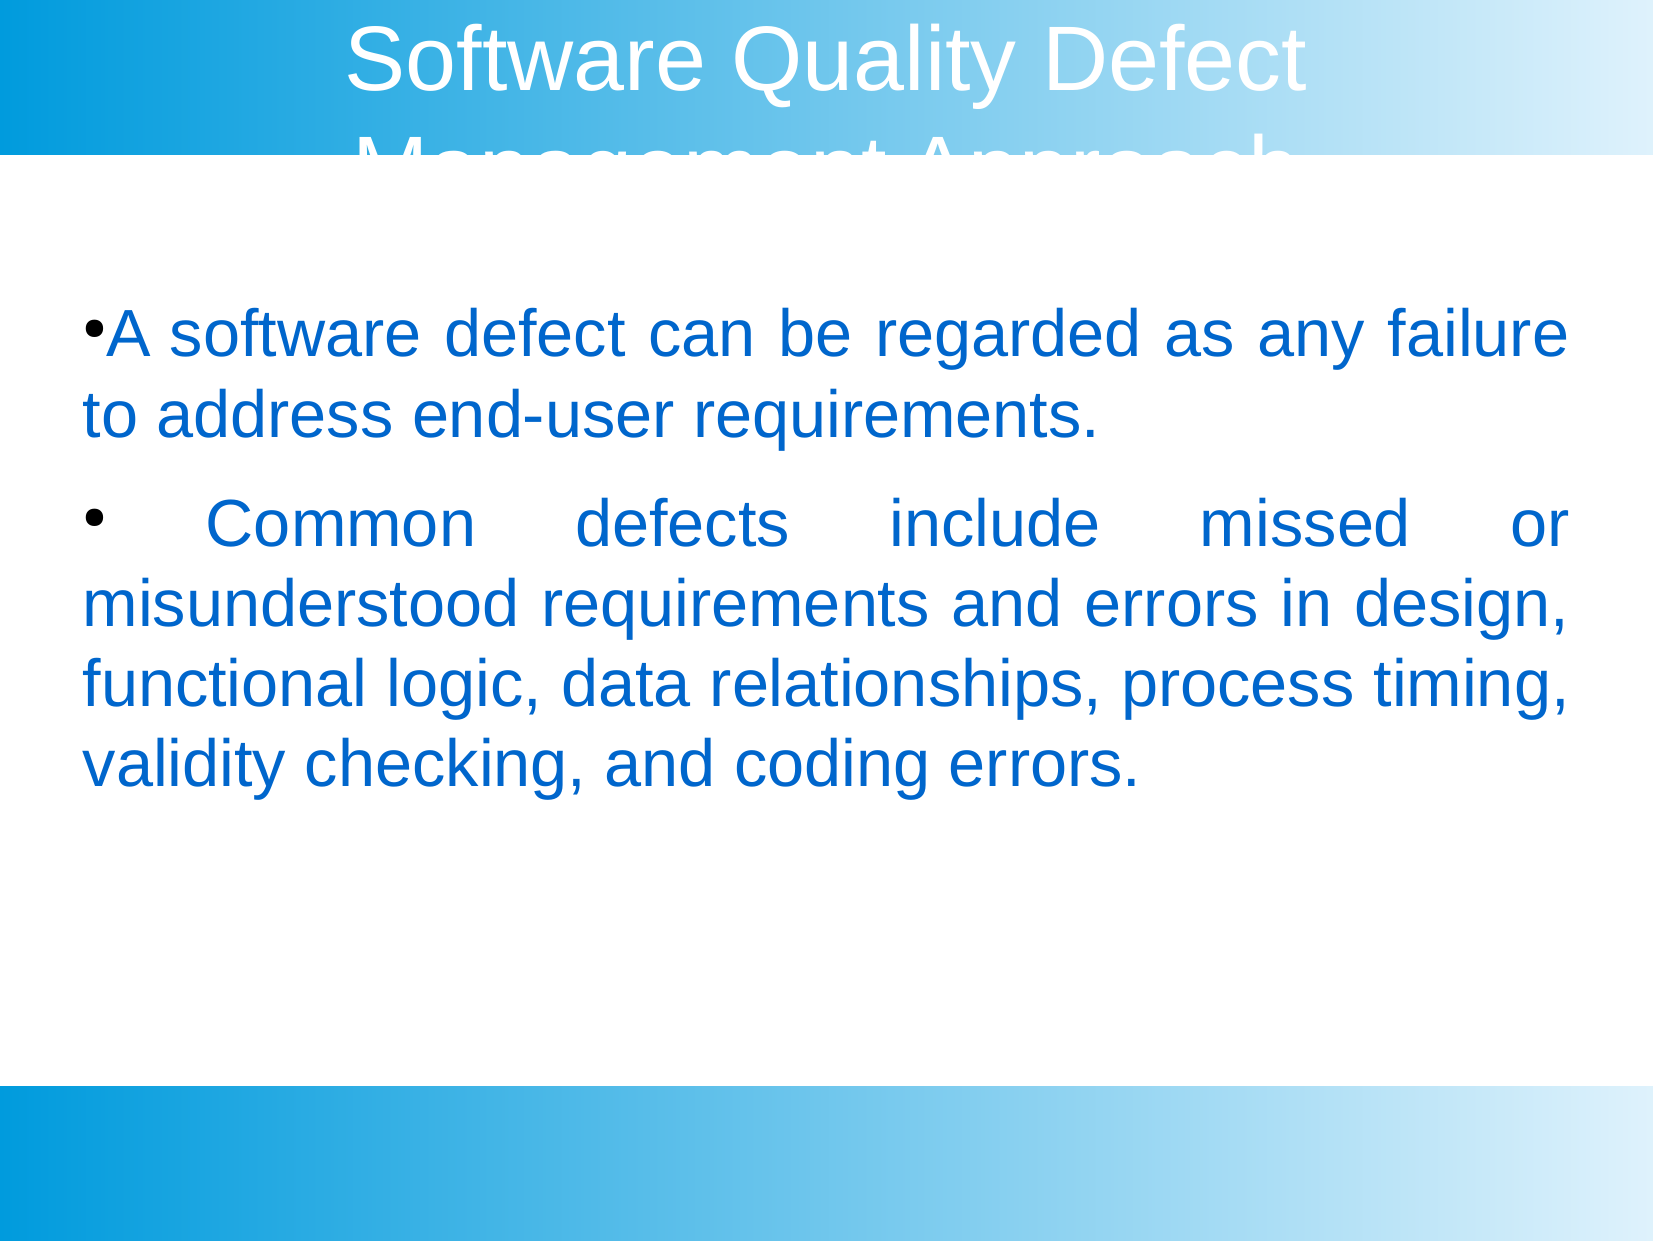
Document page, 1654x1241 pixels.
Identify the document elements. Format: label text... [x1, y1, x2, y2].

list A software defect can be regarded as any failure to address end-user requirements. Common defects include missed or misunderstood requirements and errors in design, functional logic, data relationships, process timing, validity checking, and coding errors. [82, 290, 1571, 1010]
title Software Quality Defect Management Approach [82, 0, 1571, 205]
